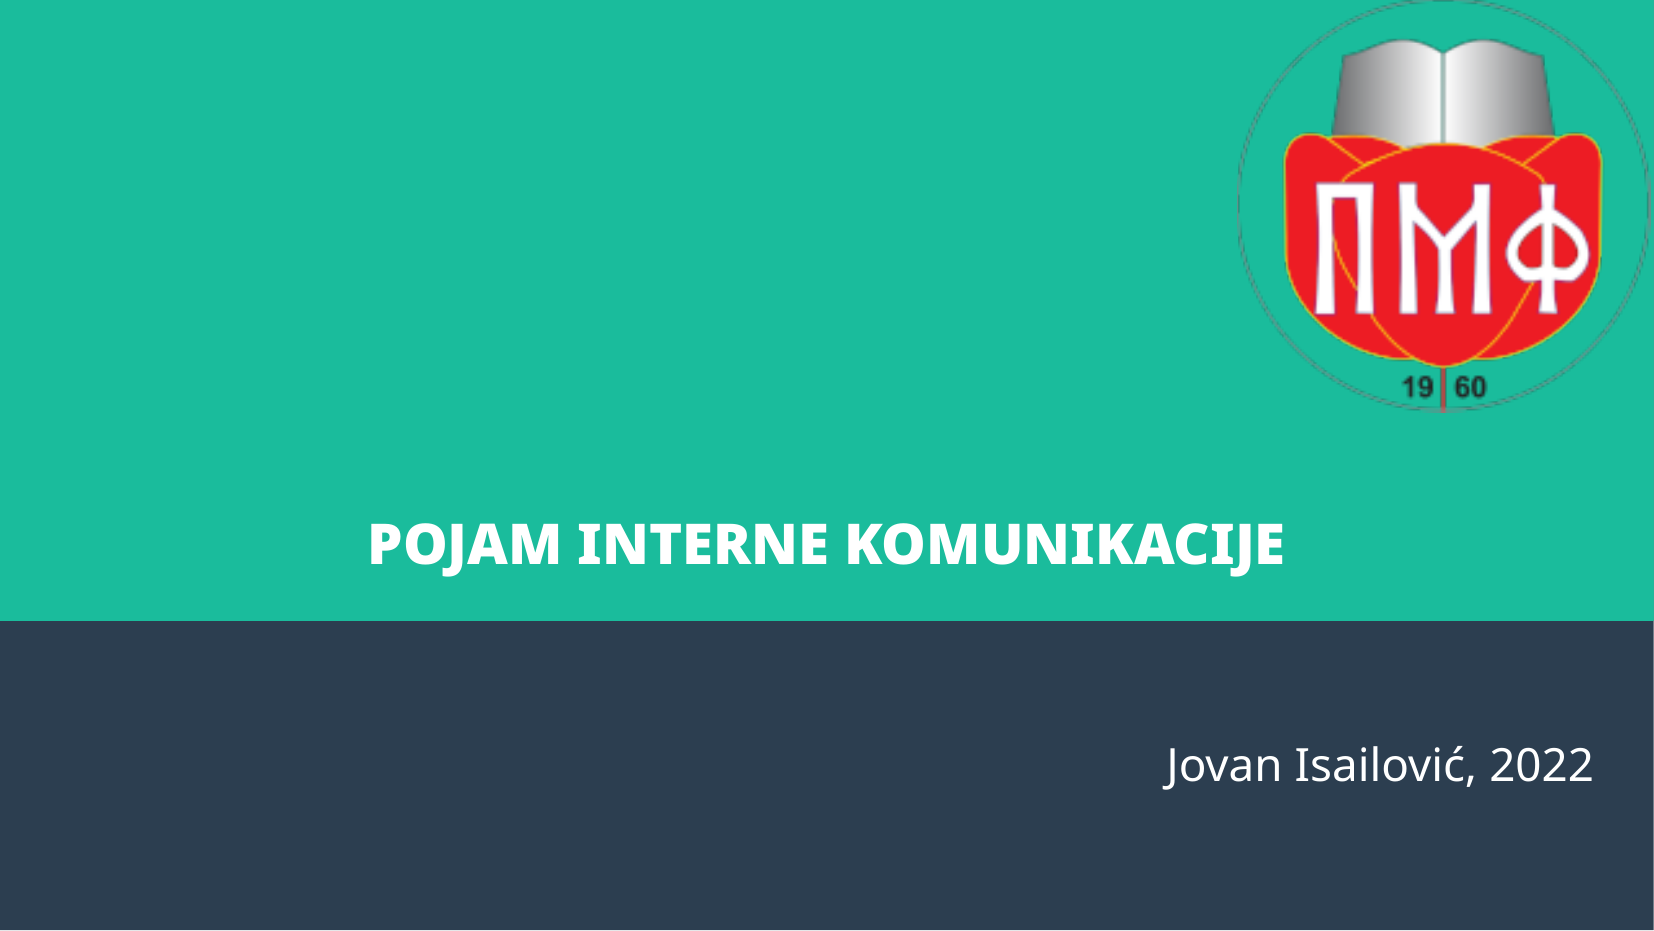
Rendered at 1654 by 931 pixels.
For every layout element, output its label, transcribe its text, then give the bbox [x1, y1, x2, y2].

title POJAM INTERNE KOMUNIKACIJE [59, 465, 1595, 583]
picture [1237, 0, 1651, 413]
subtitle Jovan Isailović, 2022 [59, 642, 1595, 886]
